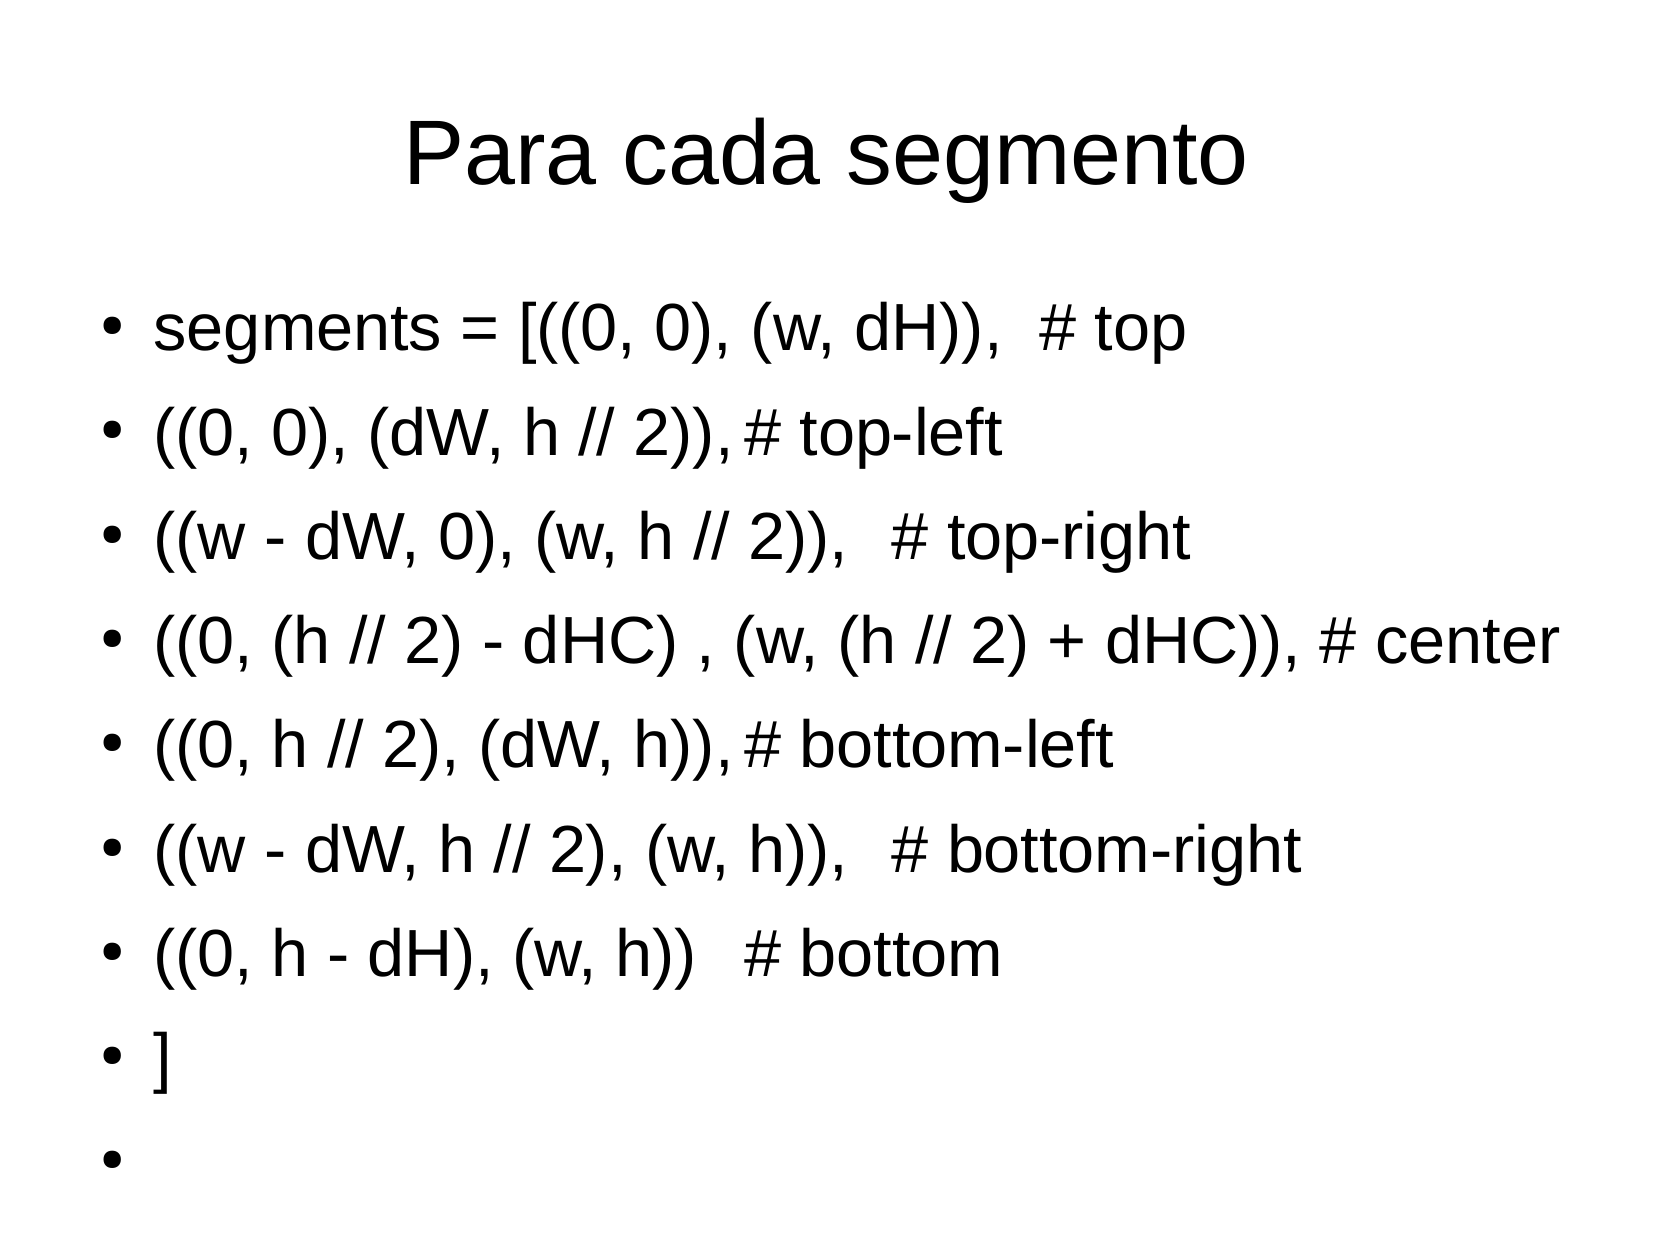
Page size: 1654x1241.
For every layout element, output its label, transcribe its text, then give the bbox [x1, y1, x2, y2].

title Para cada segmento [82, 49, 1571, 257]
list segments = [((0, 0), (w, dH)), # top ((0, 0), (dW, h // 2)), # top-left ((w - dW, 0), (w, h // 2)), # top-right ((0, (h // 2) - dHC) , (w, (h // 2) + dHC)), # center ((0, h // 2), (dW, h)), # bottom-left ((w - dW, h // 2), (w, h)), # bottom-right ((0, h - dH), (w, h)) # bottom ] [82, 290, 1571, 1193]
